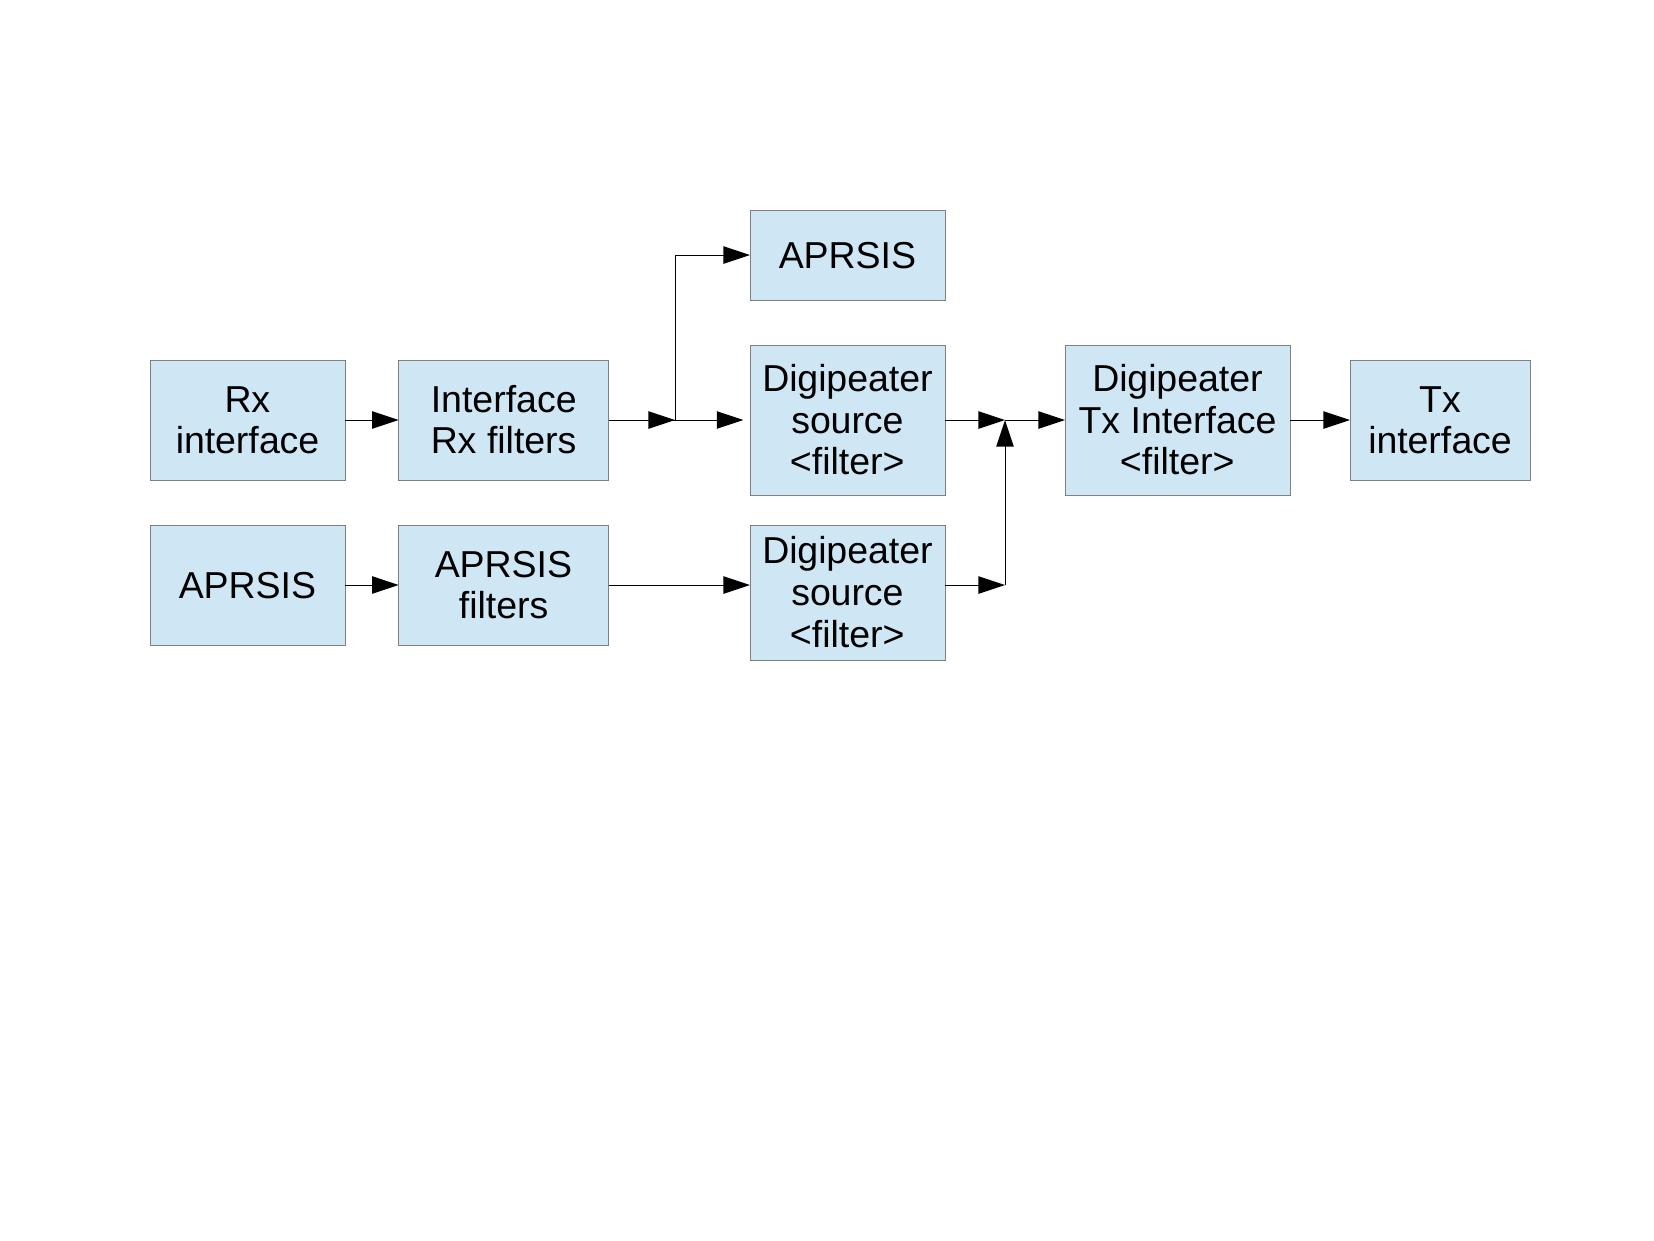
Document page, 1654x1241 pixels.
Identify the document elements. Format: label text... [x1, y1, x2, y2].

text_box Digipeater Tx Interface <filter> [1065, 345, 1291, 496]
text_box APRSIS [750, 210, 946, 301]
text_box Digipeater source <filter> [750, 525, 946, 661]
text_box APRSIS filters [398, 525, 609, 646]
text_box Tx interface [1350, 360, 1531, 481]
text_box Digipeater source <filter> [750, 345, 946, 496]
text_box Rx interface [150, 360, 346, 481]
text_box Interface Rx filters [398, 360, 609, 481]
text_box APRSIS [150, 525, 346, 646]
